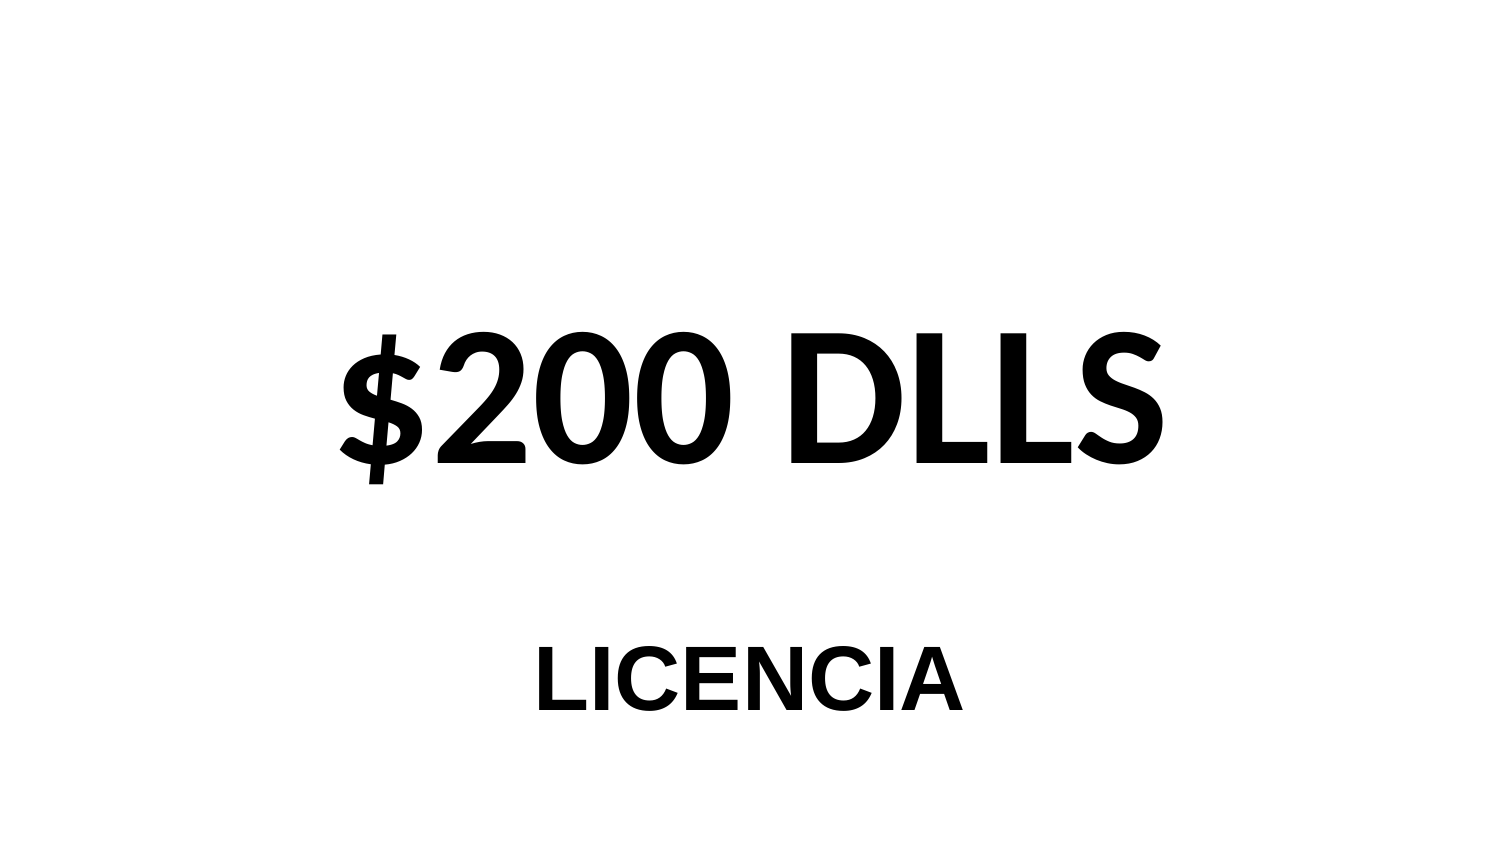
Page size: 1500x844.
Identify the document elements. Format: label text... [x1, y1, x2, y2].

title LICENCIA [0, 603, 1500, 744]
text_box $200 DLLS [0, 316, 1500, 480]
text_box $200 DLLS [386, 422, 400, 446]
text_box $200 DLLS [367, 373, 379, 396]
